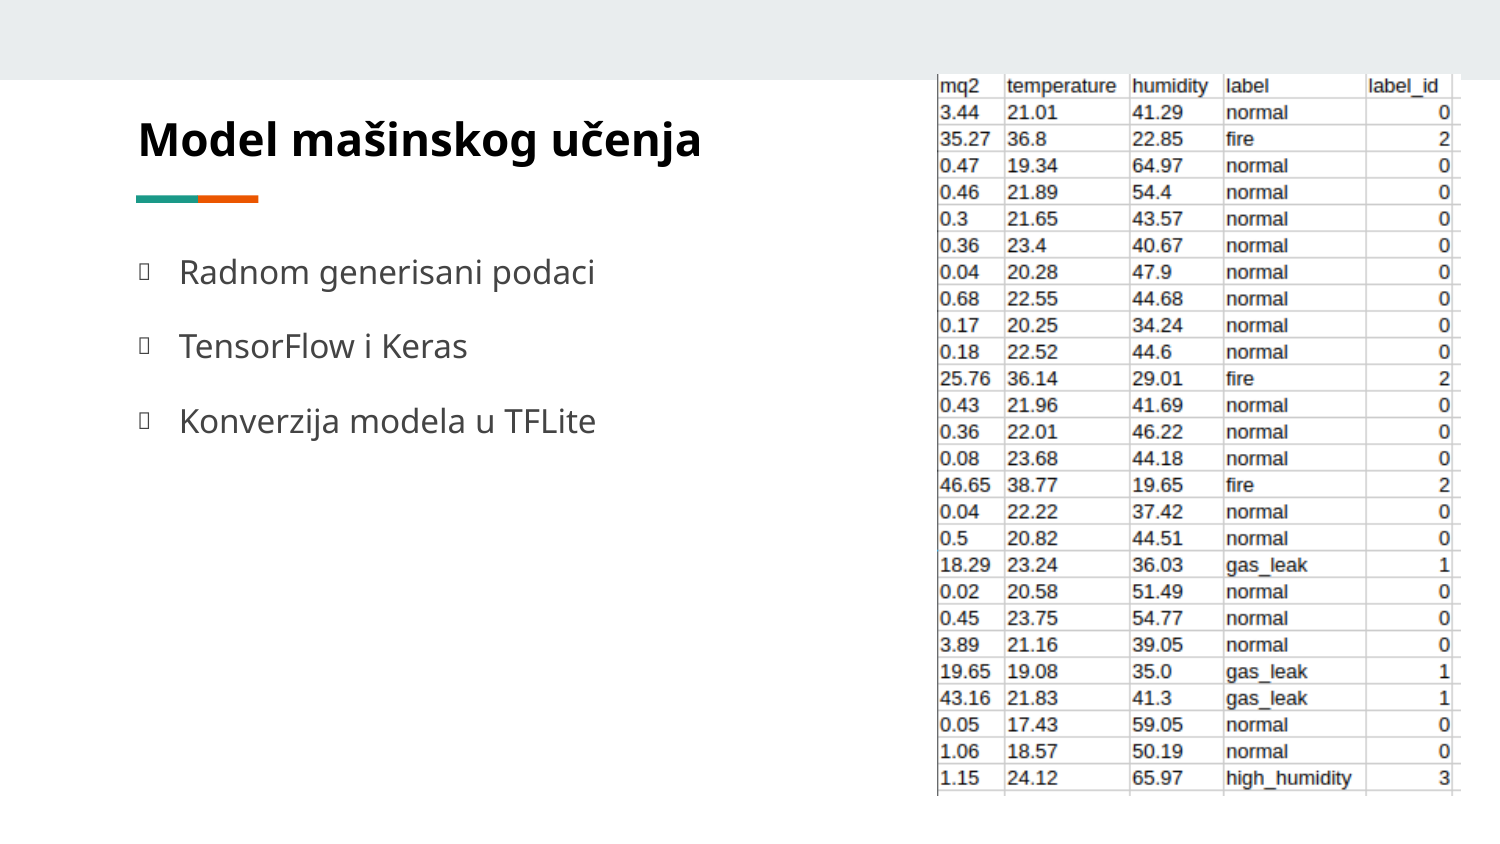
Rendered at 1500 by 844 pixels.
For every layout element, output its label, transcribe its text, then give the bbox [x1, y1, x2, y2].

picture [937, 74, 1461, 796]
title Model mašinskog učenja [137, 95, 937, 183]
list Radnom generisani podaci TensorFlow i Keras Konverzija modela u TFLite [119, 248, 736, 736]
